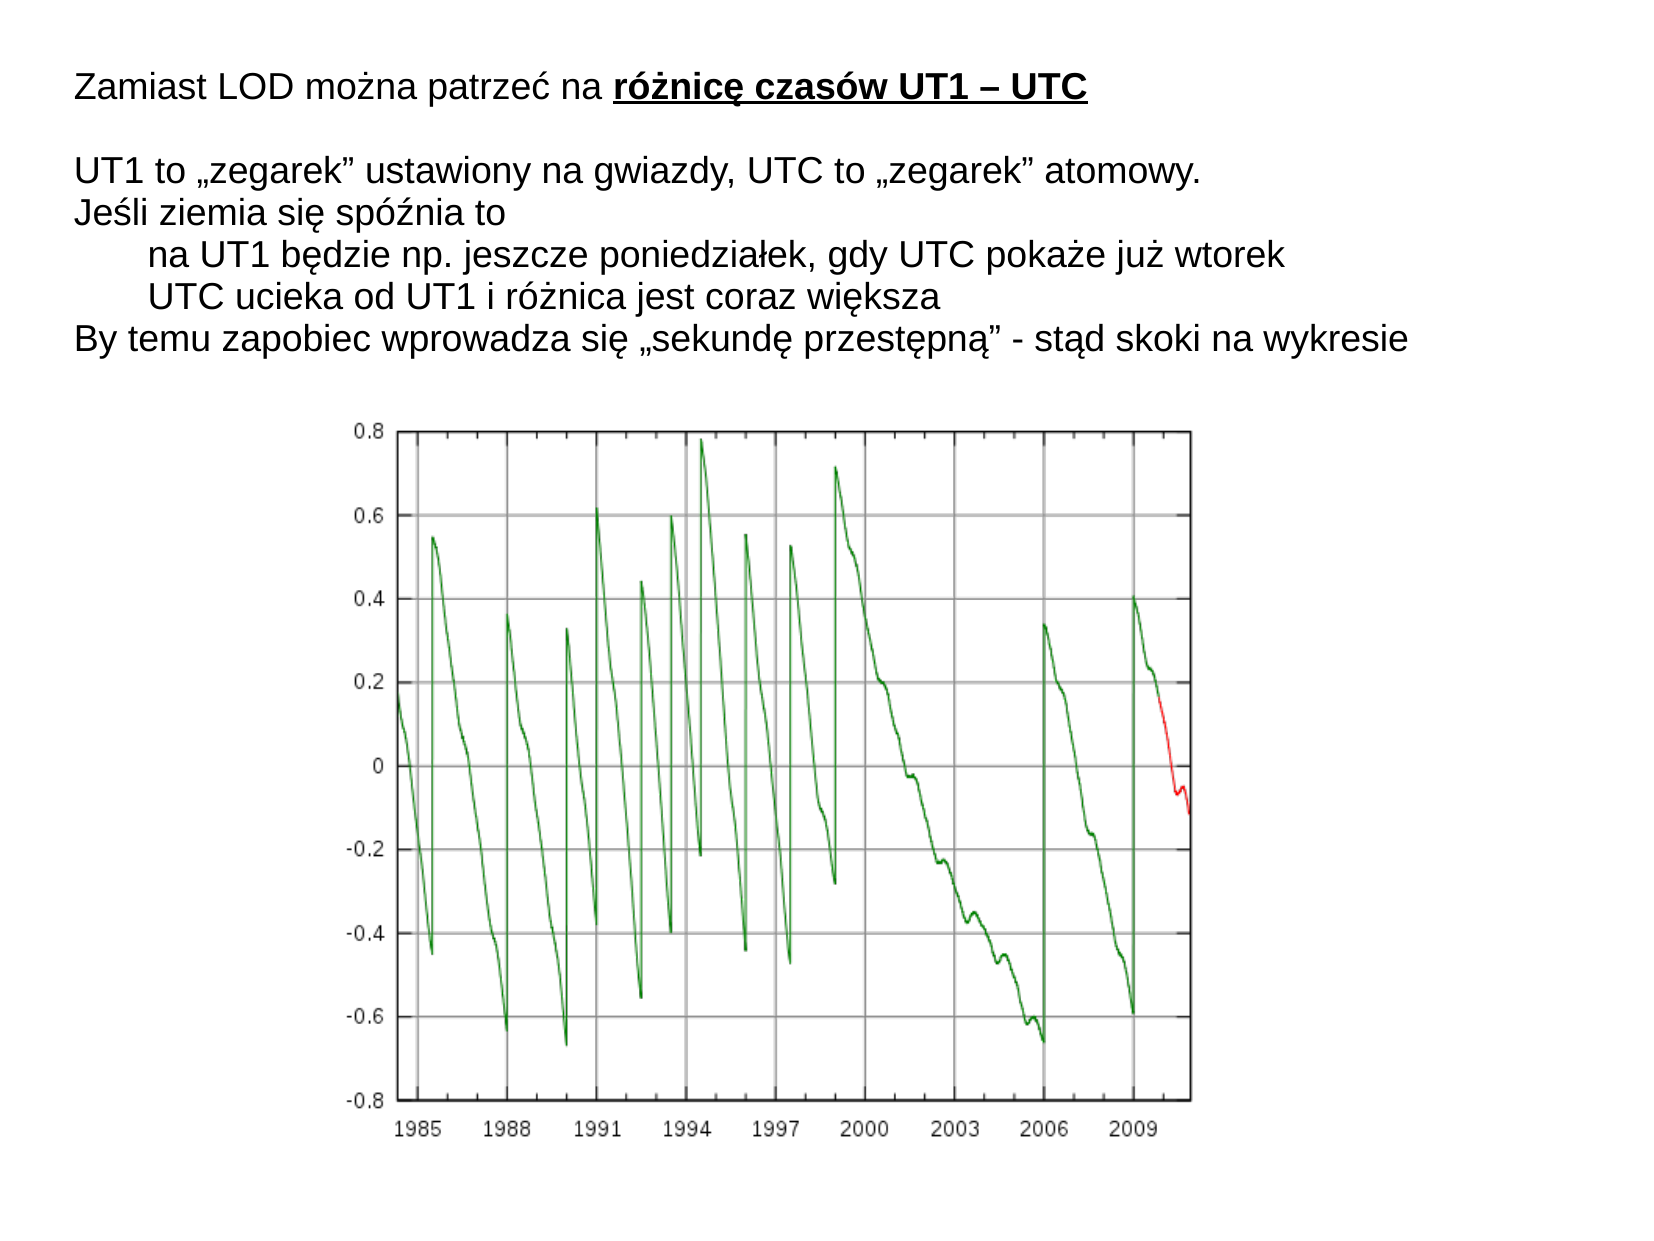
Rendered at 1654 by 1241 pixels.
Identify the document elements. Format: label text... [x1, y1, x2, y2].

text_box Zamiast LOD można patrzeć na różnicę czasów UT1 – UTC UT1 to „zegarek” ustawiony na gwiazdy, UTC to „zegarek” atomowy. Jeśli ziemia się spóźnia to na UT1 będzie np. jeszcze poniedziałek, gdy UTC pokaże już wtorek UTC ucieka od UT1 i różnica jest coraz większa By temu zapobiec wprowadza się „sekundę przestępną” - stąd skoki na wykresie [59, 58, 1425, 367]
picture [280, 406, 1218, 1157]
